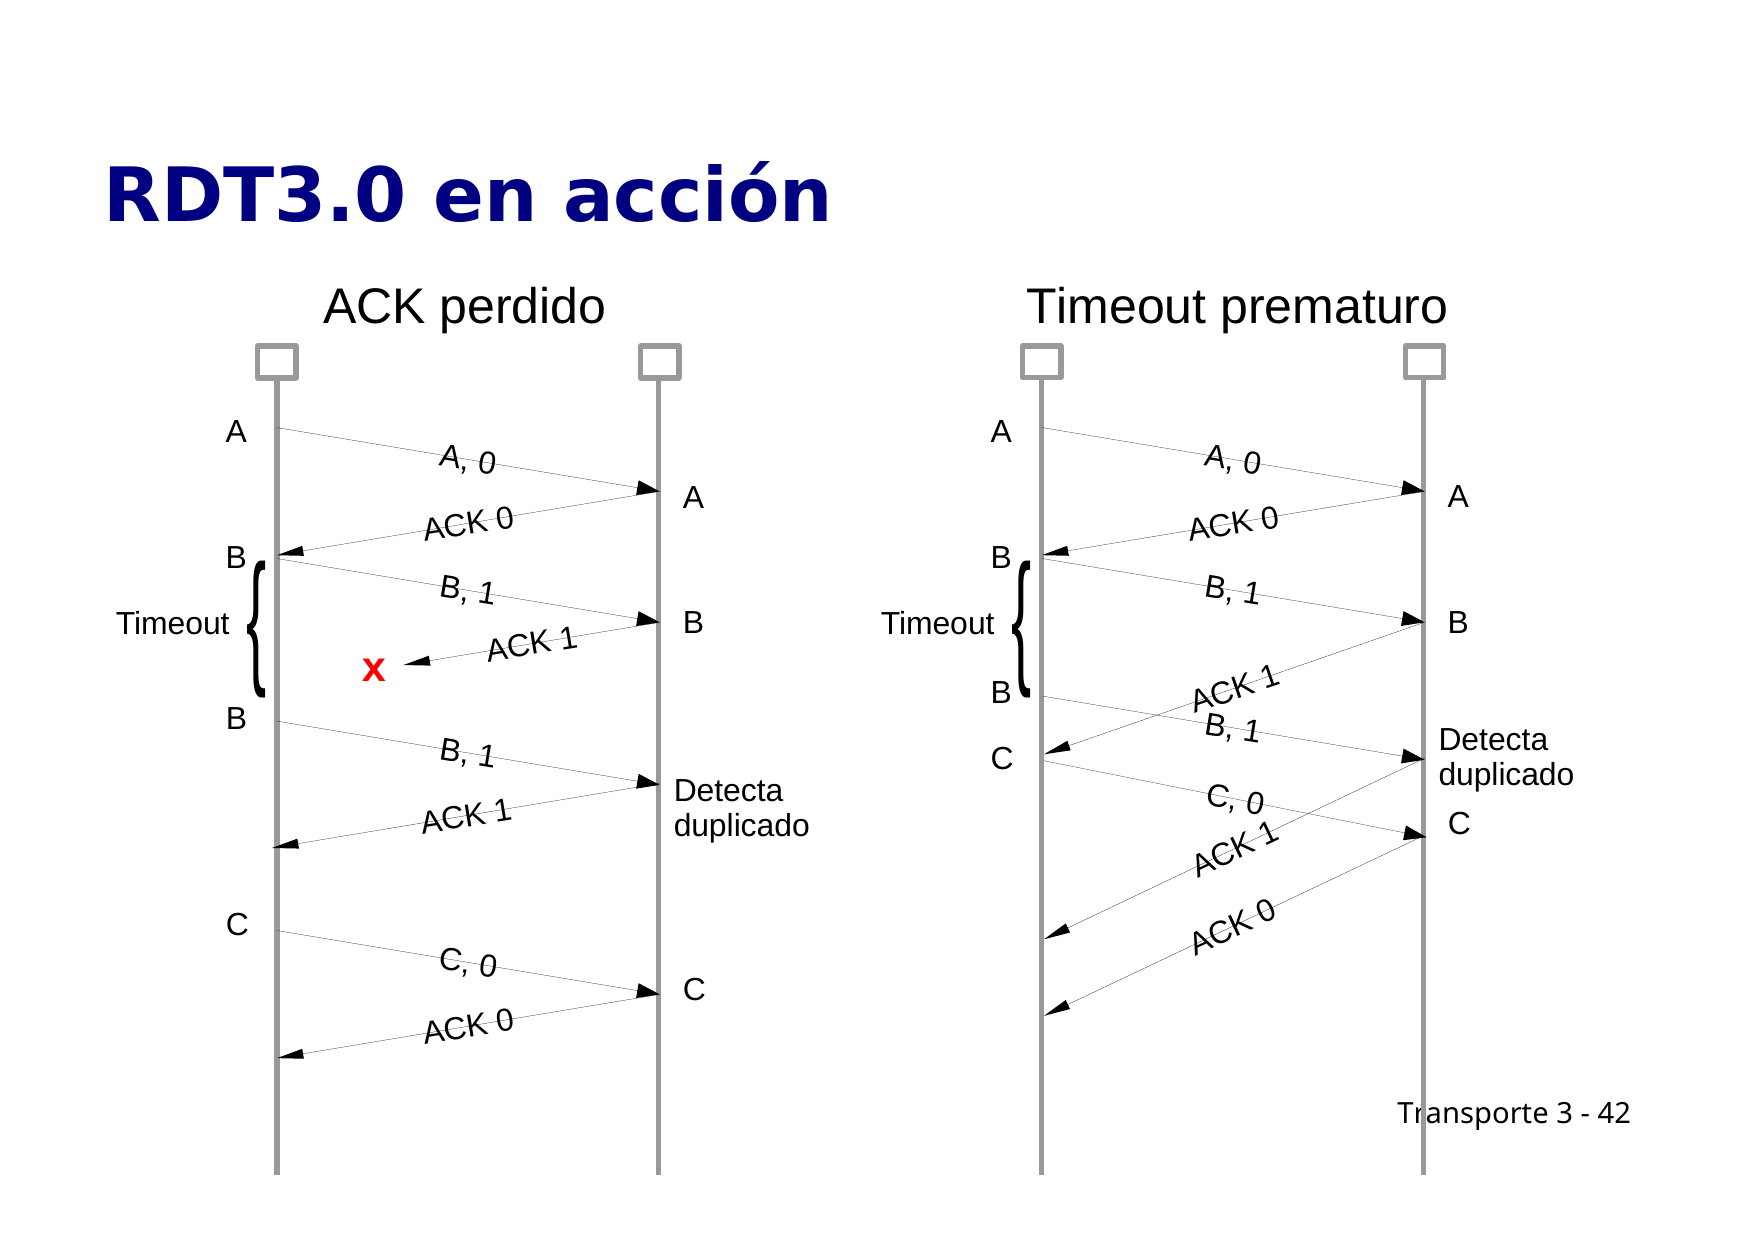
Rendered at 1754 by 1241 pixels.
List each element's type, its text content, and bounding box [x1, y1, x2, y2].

title RDT3.0 en acción [88, 95, 1654, 298]
picture [103, 343, 1593, 1179]
text_box ACK perdido [308, 270, 622, 342]
text_box Timeout prematuro [1011, 270, 1462, 342]
